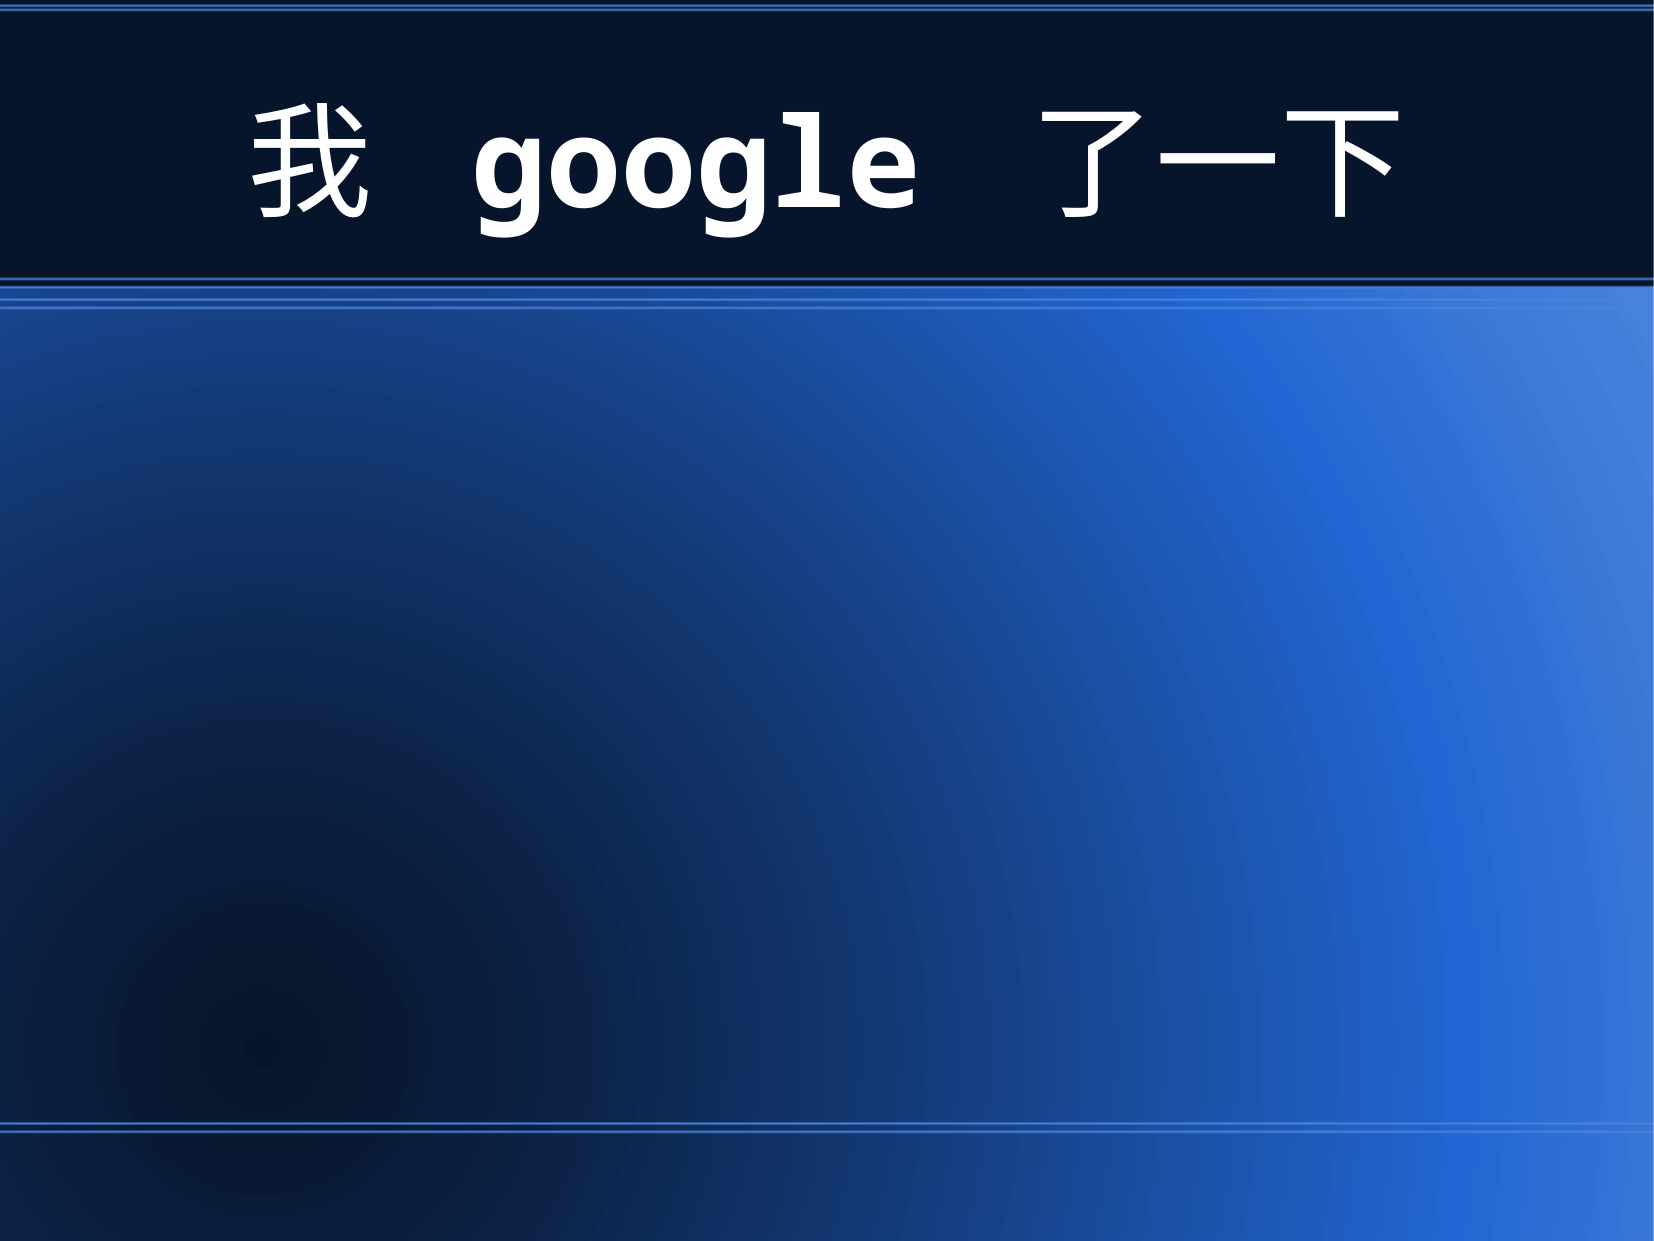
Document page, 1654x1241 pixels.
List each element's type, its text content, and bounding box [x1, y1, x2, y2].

picture [0, 0, 1654, 1241]
title 我 google 了一下 [82, 49, 1571, 257]
